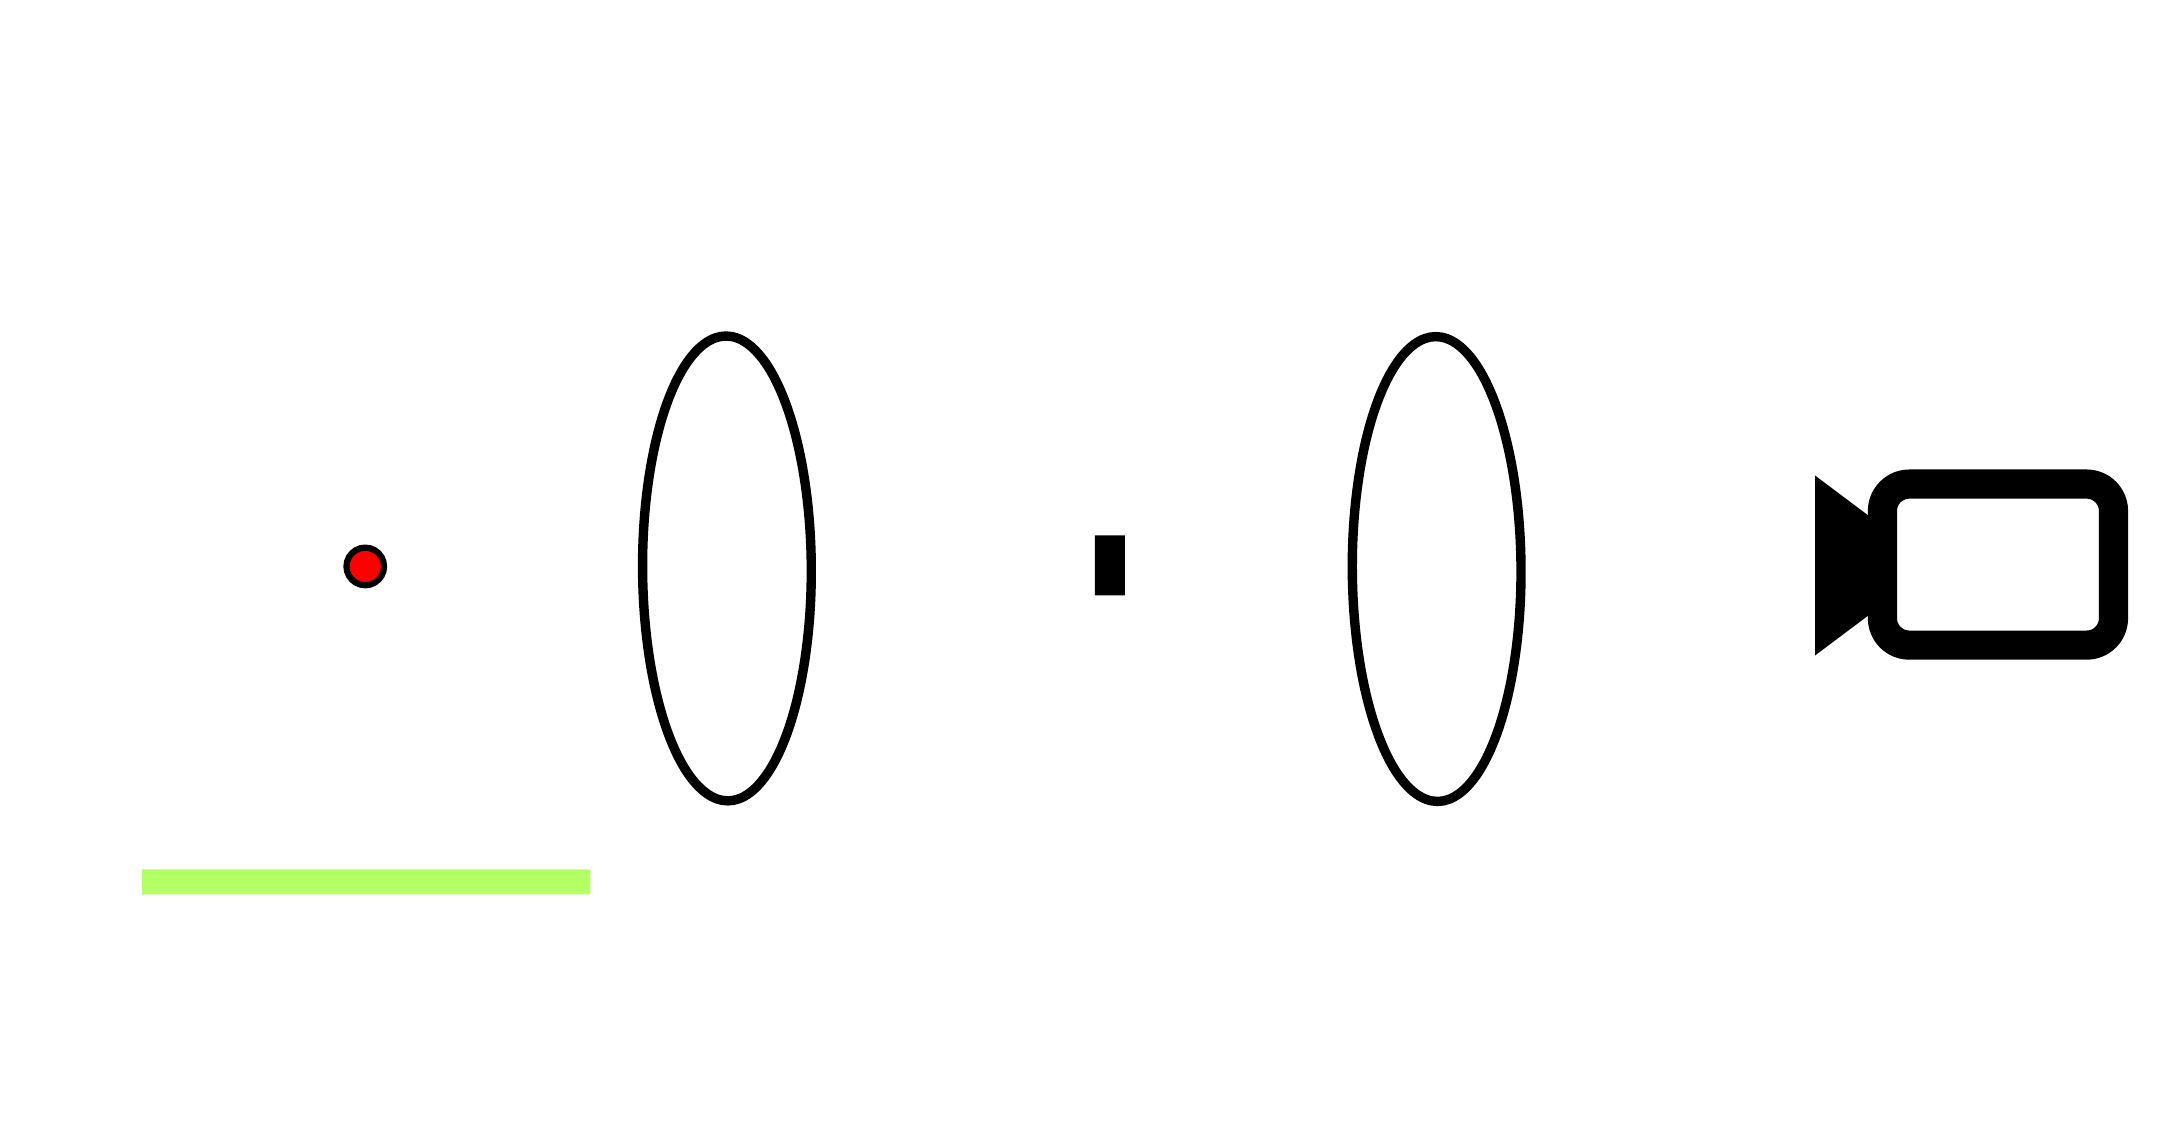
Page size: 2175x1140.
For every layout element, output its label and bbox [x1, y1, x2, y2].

text_box [1882, 484, 2114, 646]
text_box [1815, 475, 1876, 656]
text_box [1094, 535, 1125, 596]
text_box [346, 547, 385, 586]
text_box [642, 336, 812, 801]
text_box [1352, 336, 1522, 802]
